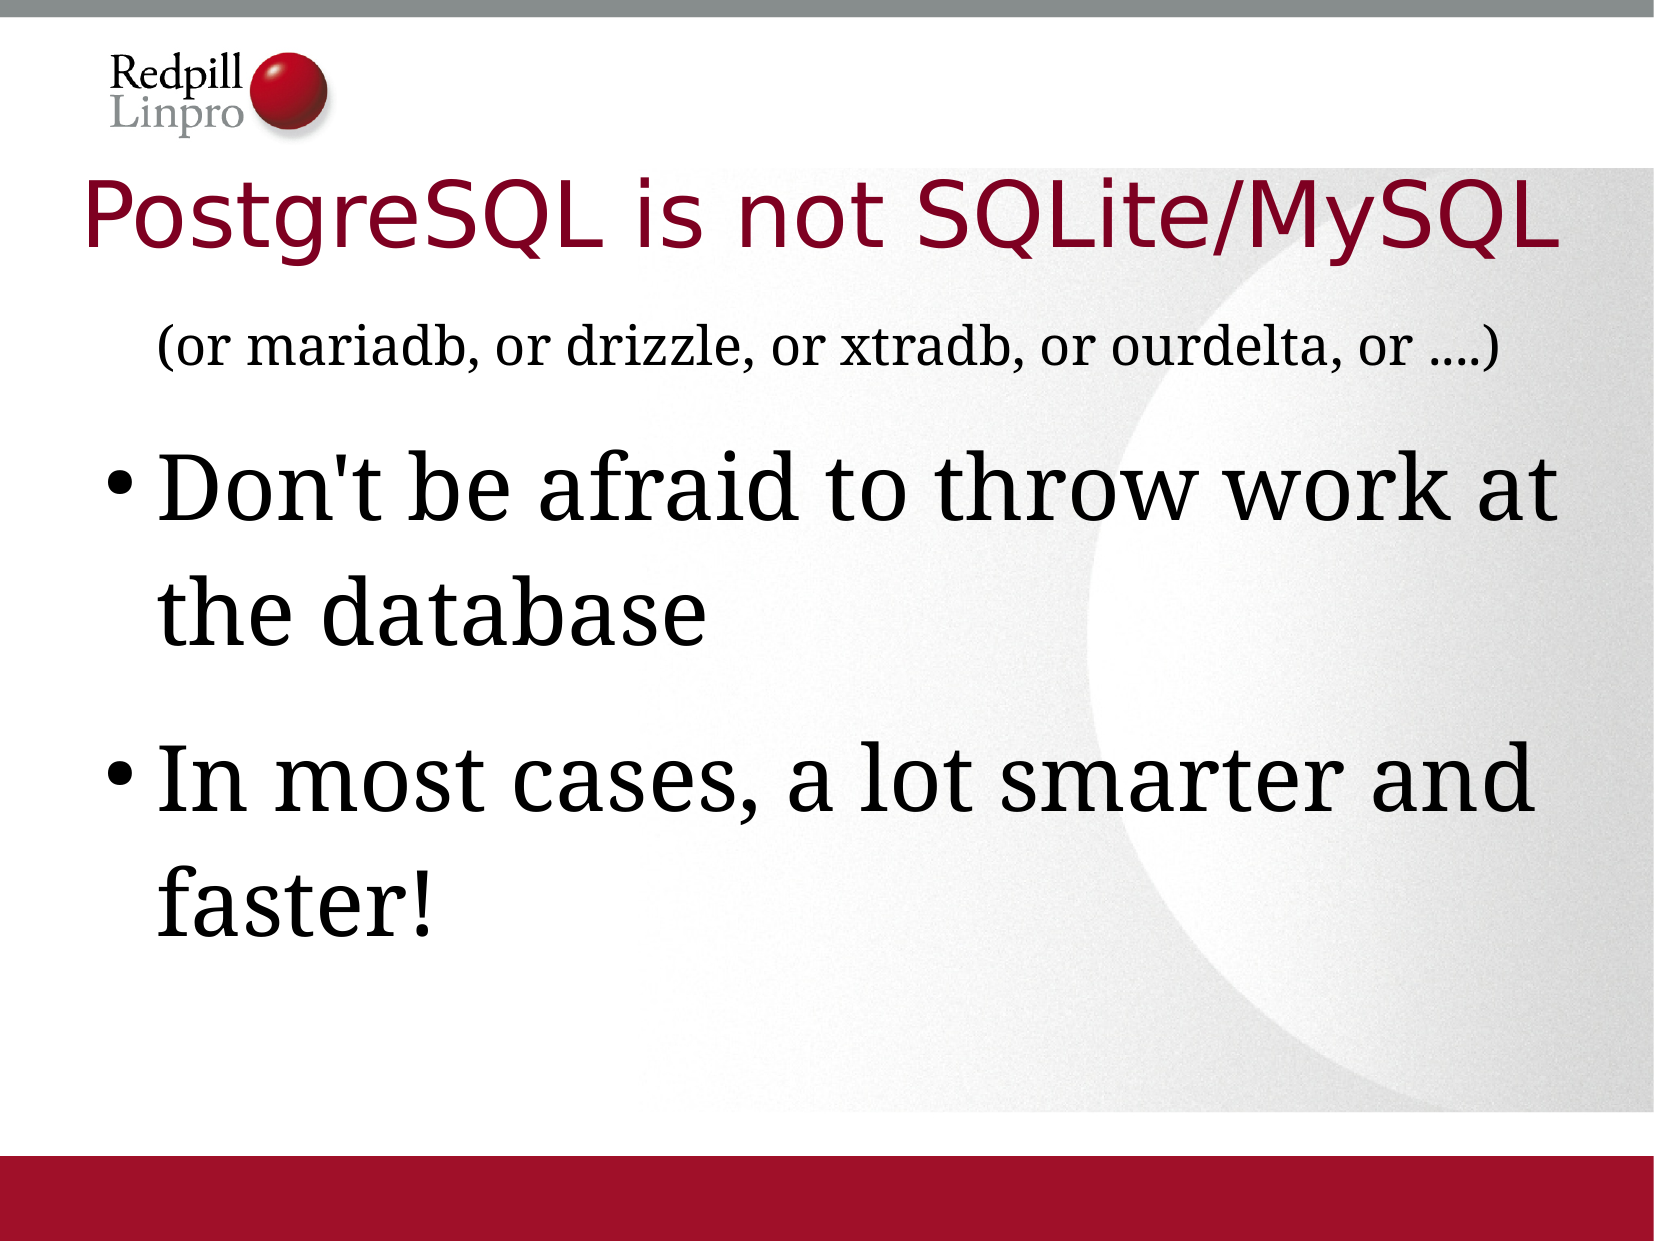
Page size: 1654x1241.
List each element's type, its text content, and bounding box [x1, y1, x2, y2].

picture [0, 0, 1654, 1241]
title PostgreSQL is not SQLite/MySQL [76, 147, 1565, 285]
list (or mariadb, or drizzle, or xtradb, or ourdelta, or ....) Don't be afraid to throw work at the database In most cases, a lot smarter and faster! [85, 307, 1574, 1112]
